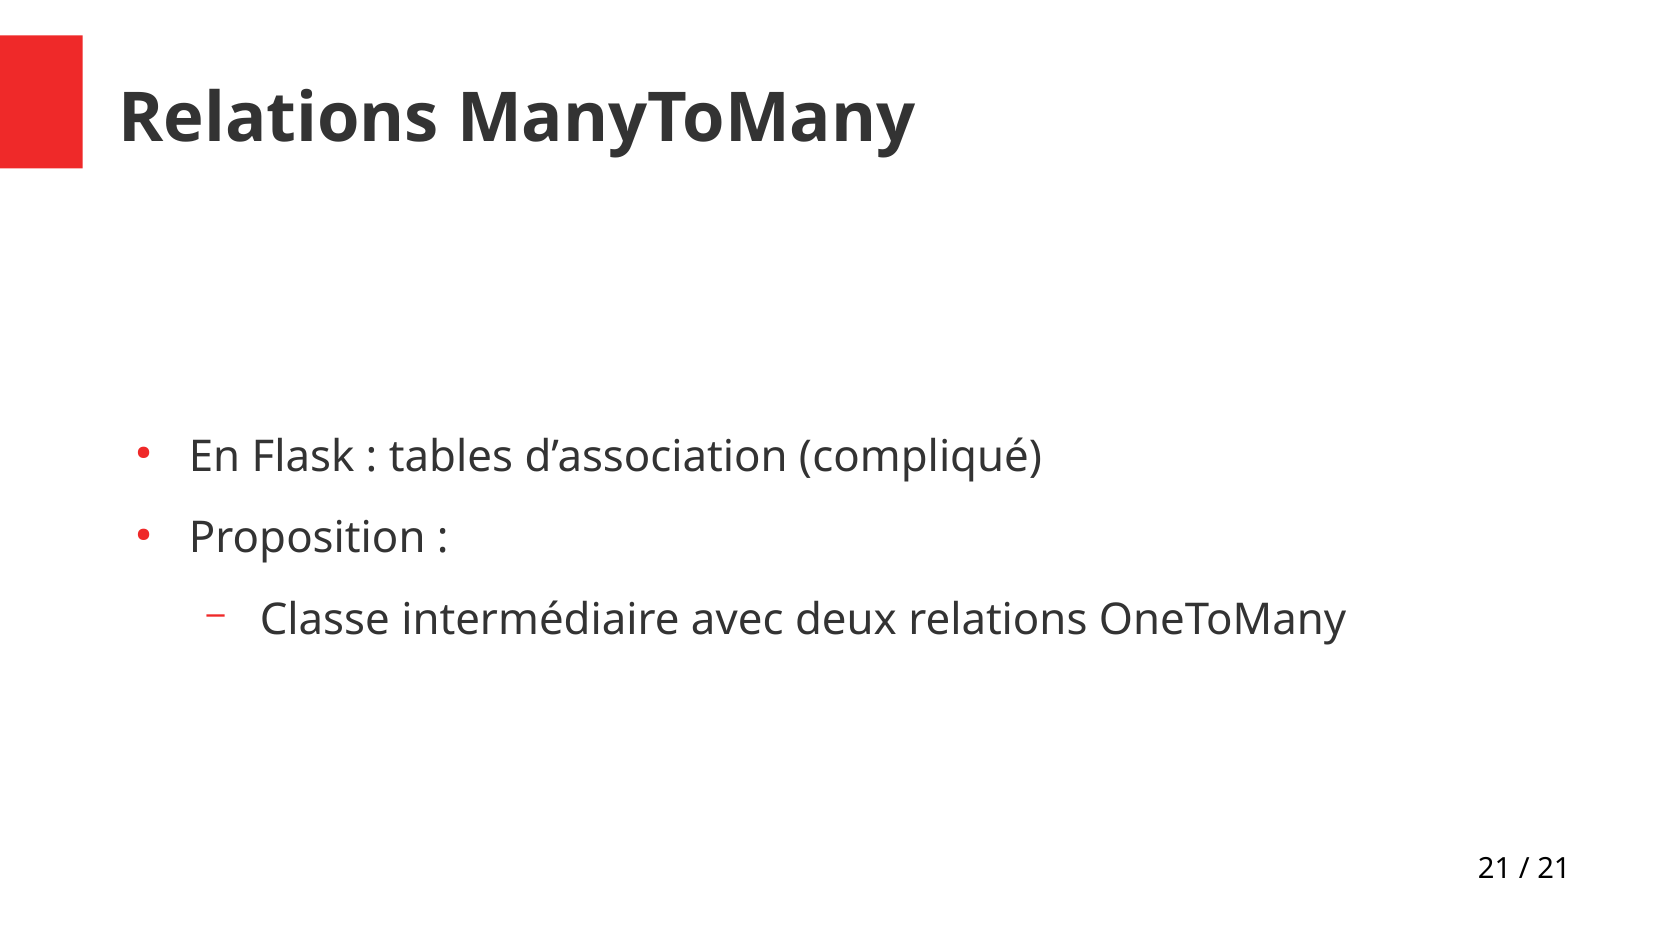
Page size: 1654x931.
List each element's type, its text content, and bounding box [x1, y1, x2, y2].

title Relations ManyToMany [118, 37, 1571, 193]
list En Flask : tables d’association (compliqué) Proposition : Classe intermédiaire avec deux relations OneToMany [118, 265, 1536, 806]
